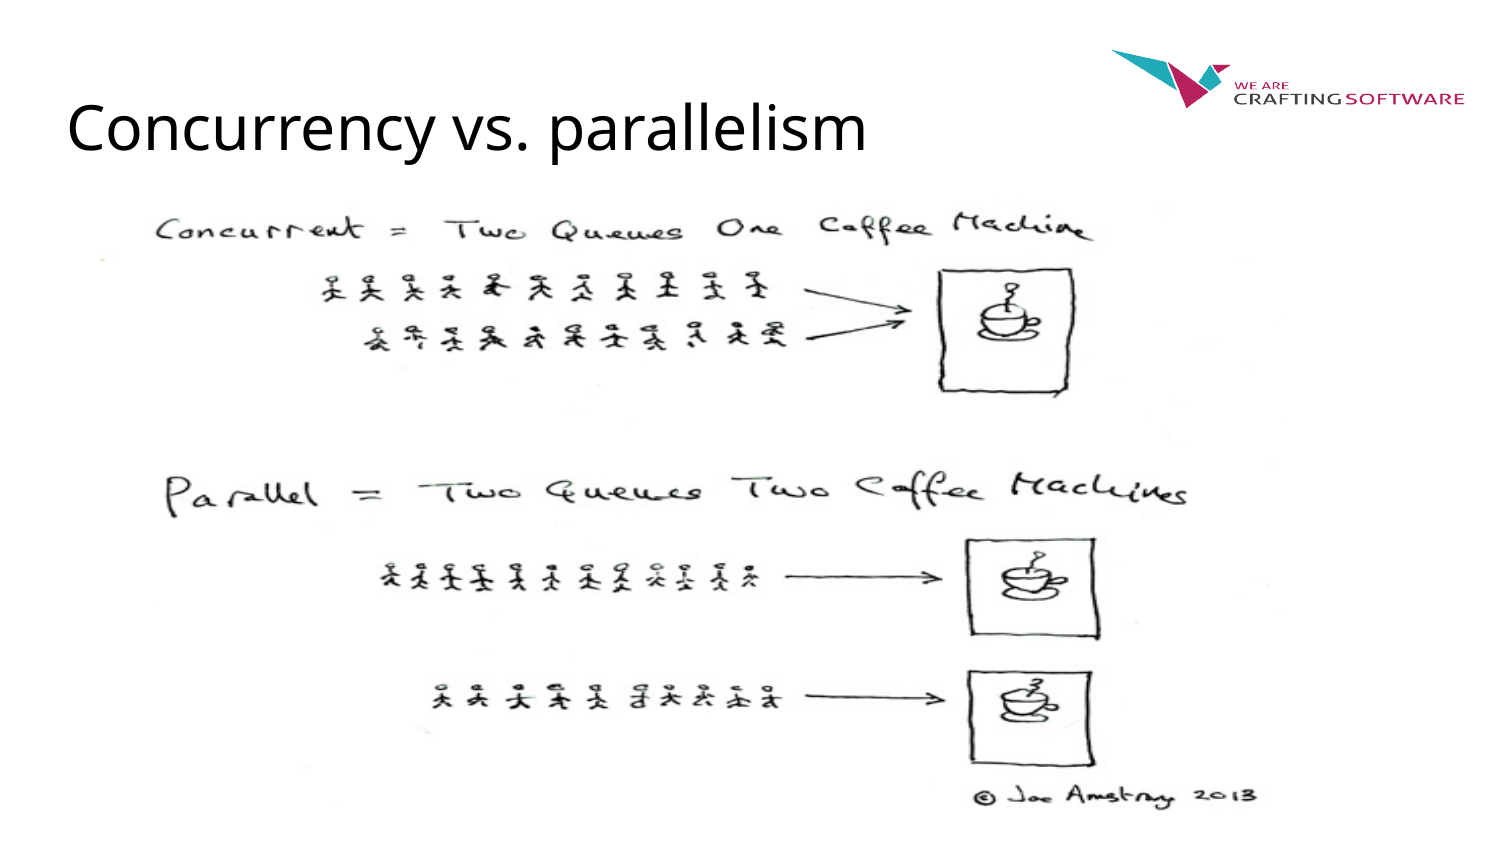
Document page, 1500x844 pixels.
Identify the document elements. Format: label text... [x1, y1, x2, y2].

picture [68, 184, 1286, 813]
picture [1094, 0, 1481, 163]
title Concurrency vs. parallelism [51, 72, 1449, 167]
